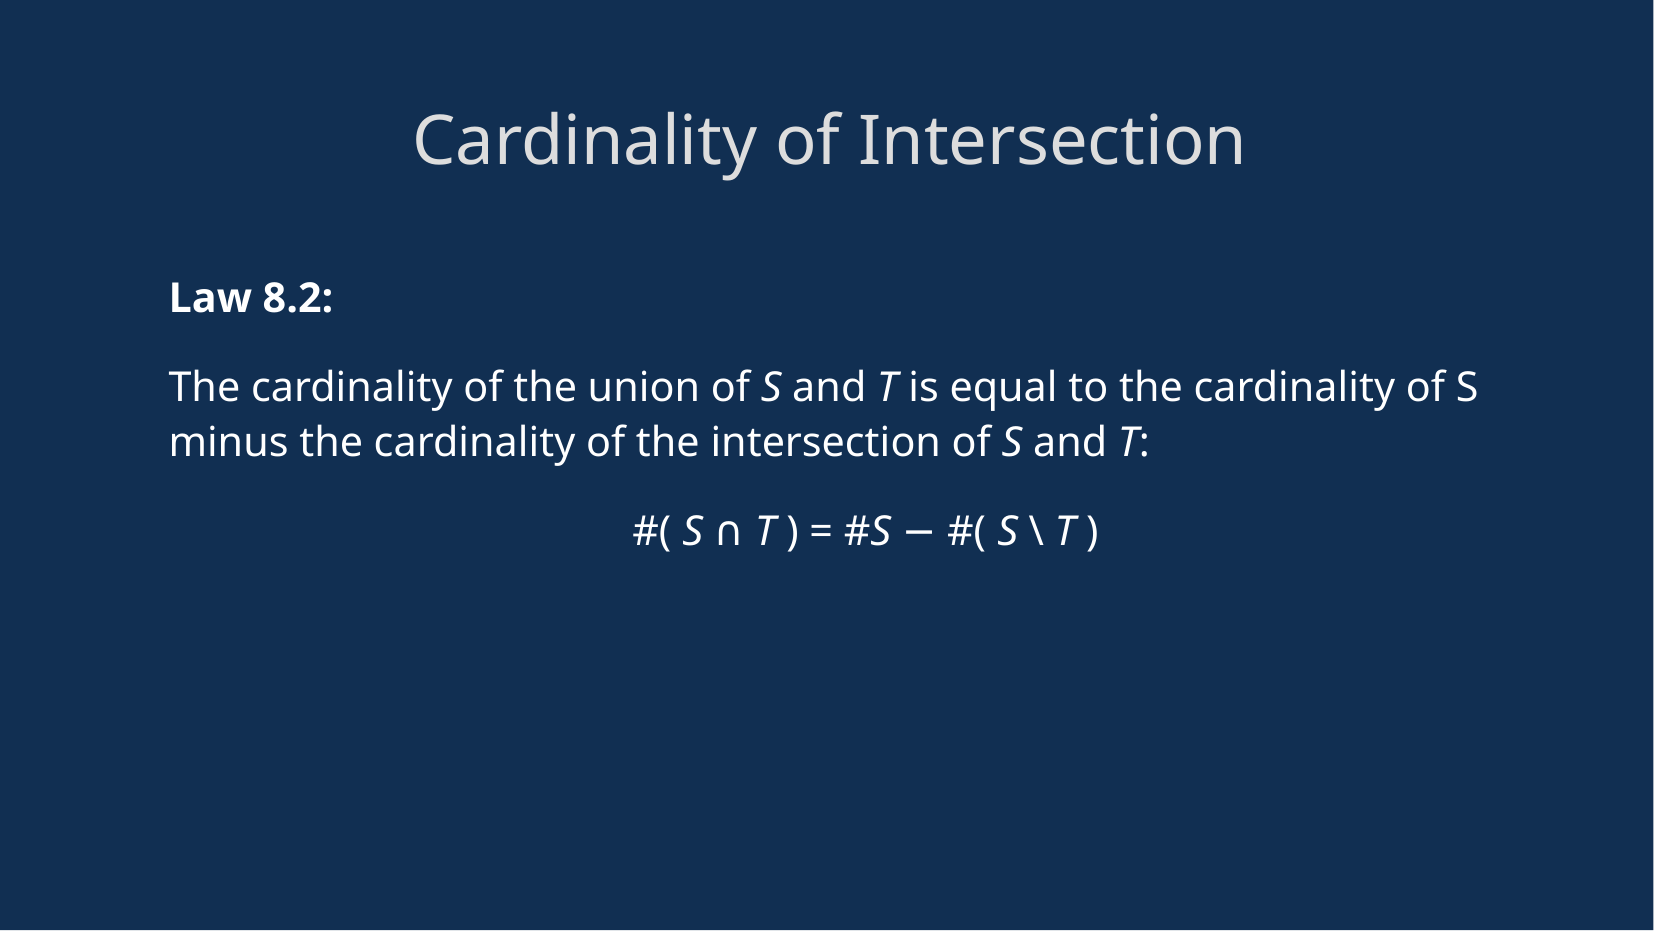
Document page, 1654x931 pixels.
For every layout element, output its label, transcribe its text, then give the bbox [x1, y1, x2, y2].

title Cardinality of Intersection [97, 56, 1563, 220]
list Law 8.2: The cardinality of the union of S and T is equal to the cardinality of S minus the cardinality of the intersection of S and T: #( S ∩ T ) = #S − #( S \ T ) [97, 268, 1563, 806]
